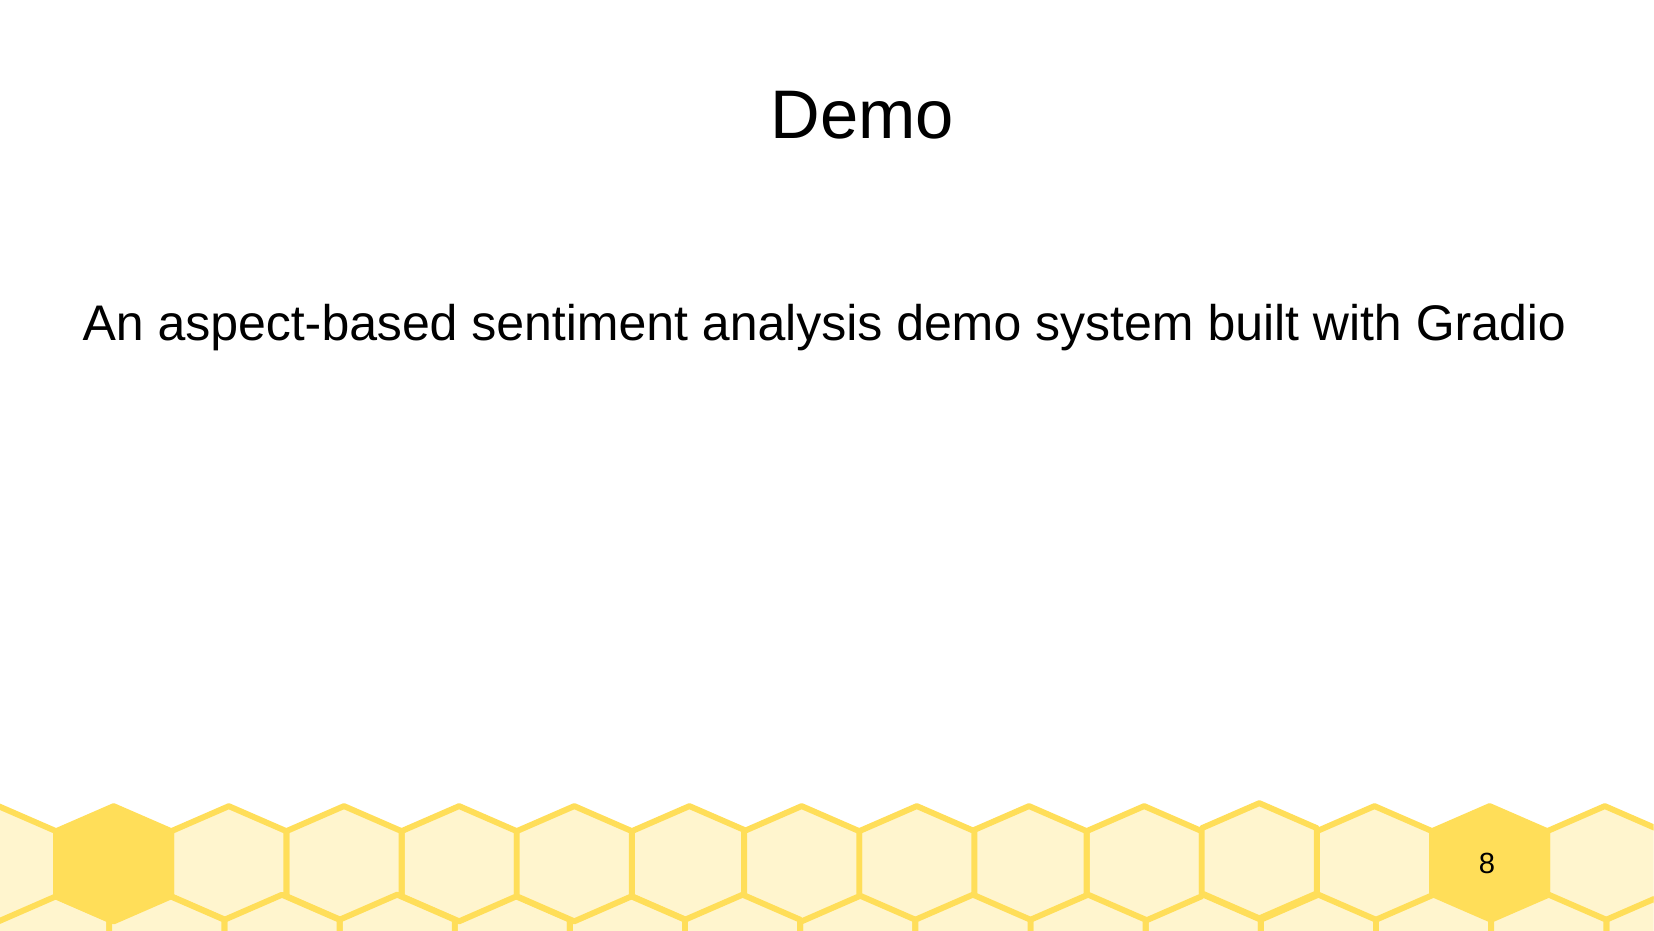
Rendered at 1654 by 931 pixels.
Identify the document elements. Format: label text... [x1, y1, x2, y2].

title Demo [82, 37, 1571, 193]
list An aspect-based sentiment analysis demo system built with Gradio [82, 217, 1571, 758]
